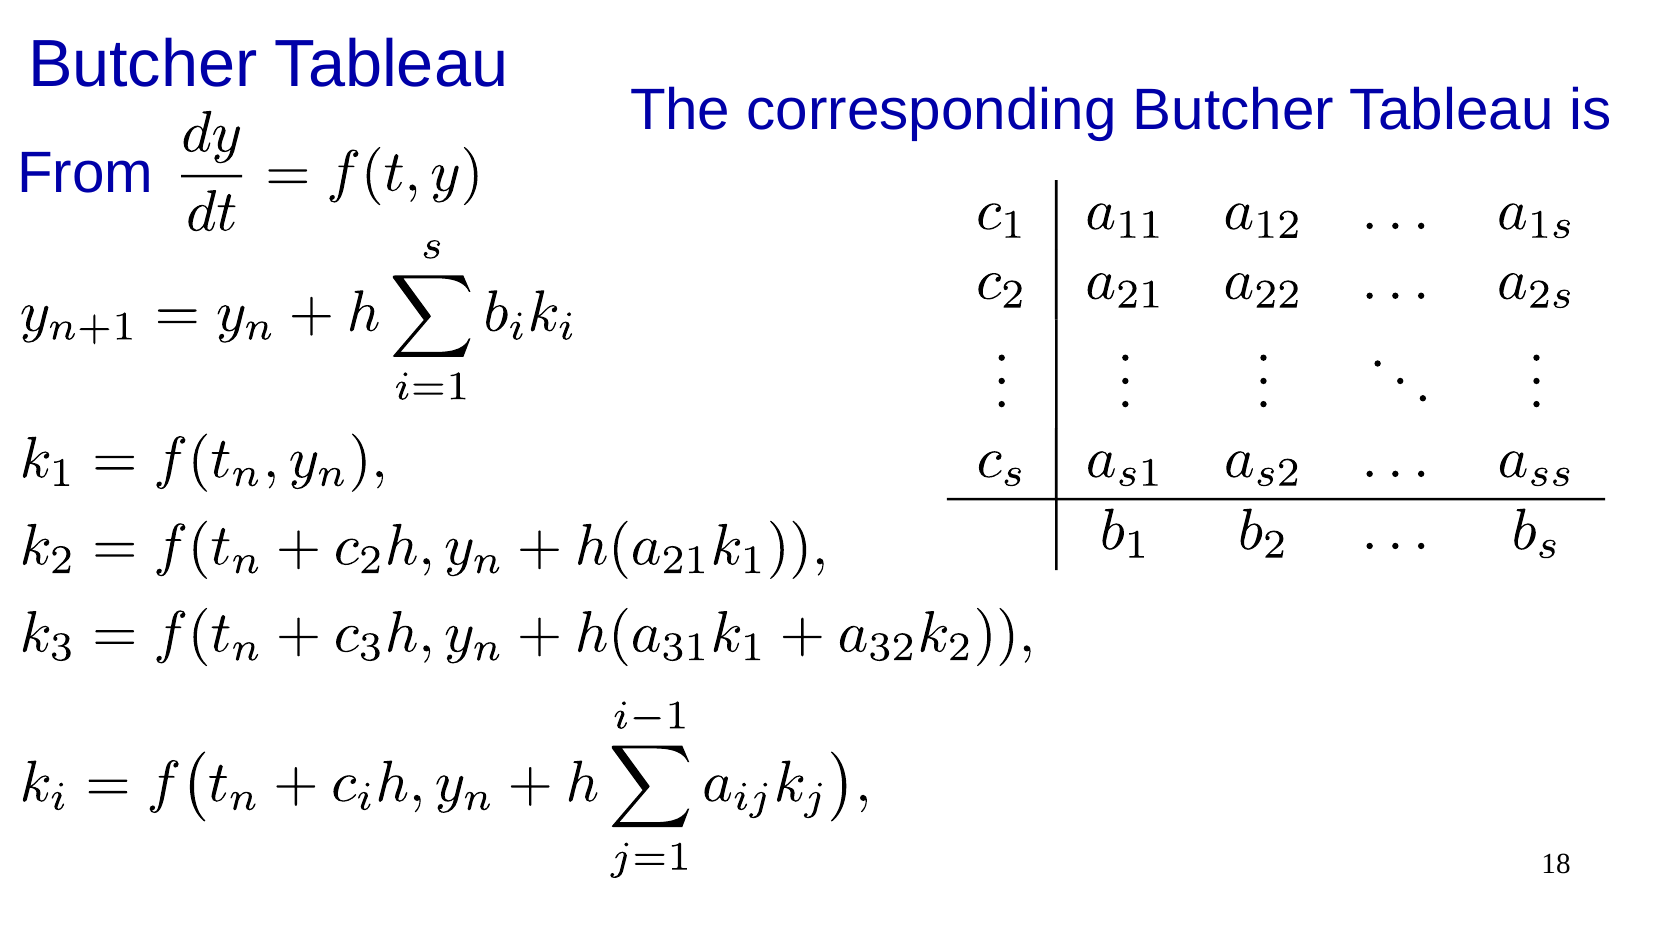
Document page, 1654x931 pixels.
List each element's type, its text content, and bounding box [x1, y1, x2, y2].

list The corresponding Butcher Tableau is [630, 76, 1621, 151]
text_box [181, 110, 484, 232]
list From [17, 140, 387, 739]
title Butcher Tableau [28, 21, 1626, 106]
text_box [19, 180, 1606, 878]
